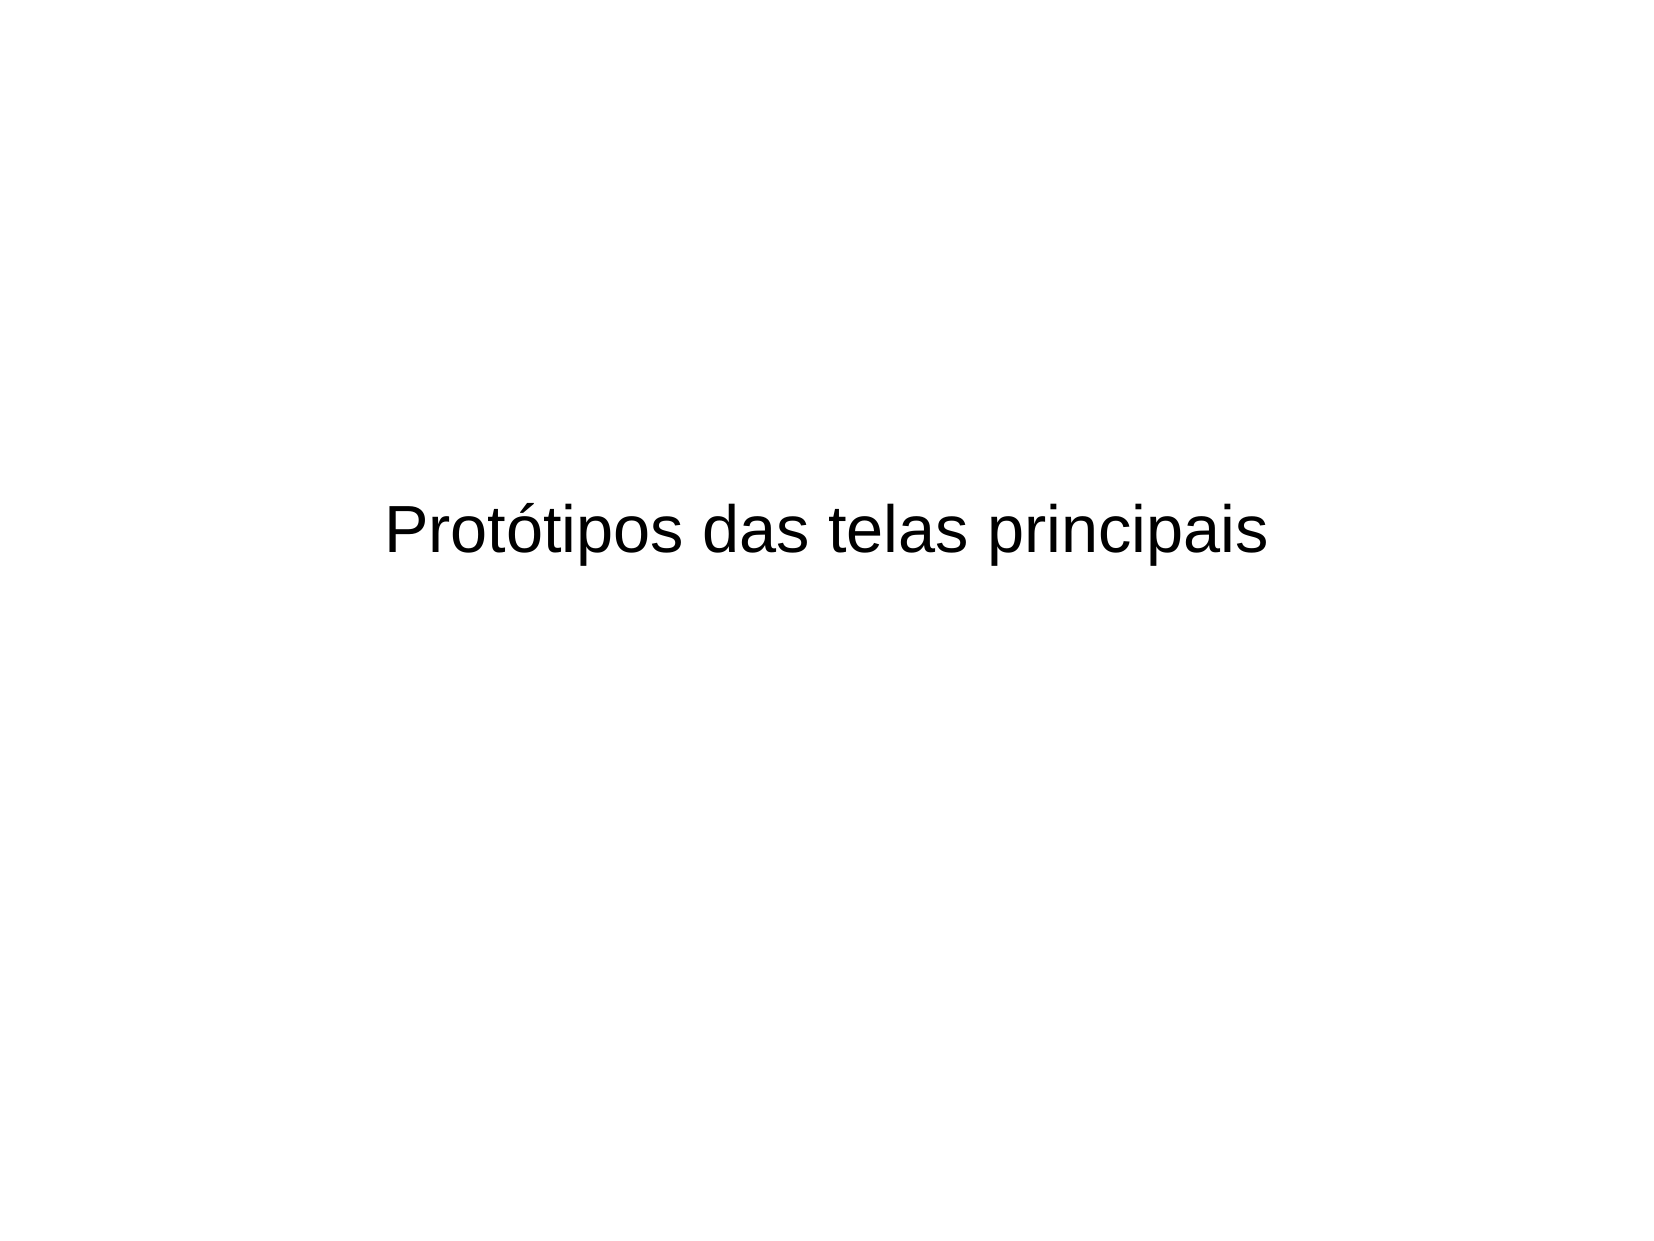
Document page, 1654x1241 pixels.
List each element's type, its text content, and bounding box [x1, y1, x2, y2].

subtitle Protótipos das telas principais [82, 49, 1571, 1010]
